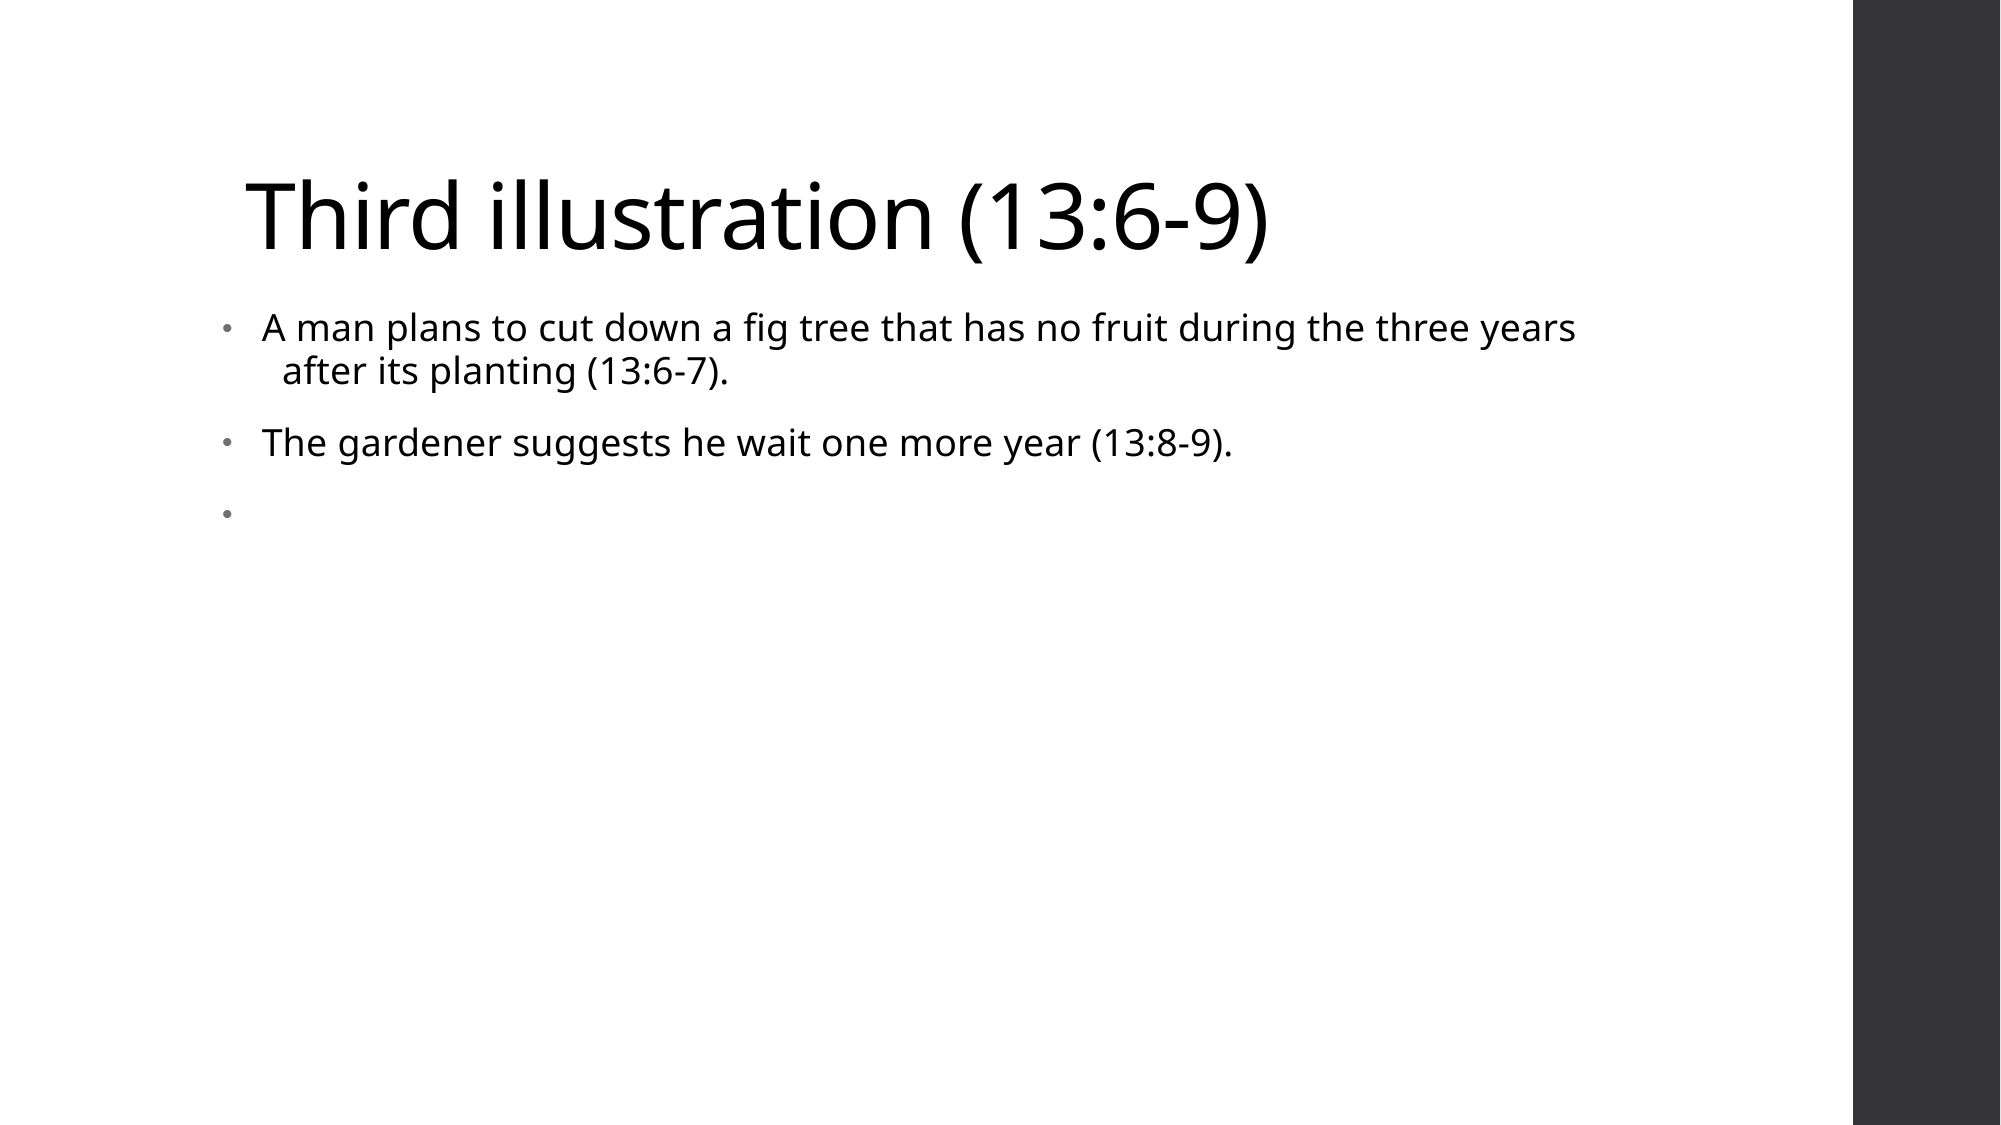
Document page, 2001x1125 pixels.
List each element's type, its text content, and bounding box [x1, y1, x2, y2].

list A man plans to cut down a fig tree that has no fruit during the three years after its planting (13:6-7). The gardener suggests he wait one more year (13:8-9). [206, 299, 1617, 1014]
title Third illustration (13:6-9) [206, 60, 1797, 278]
